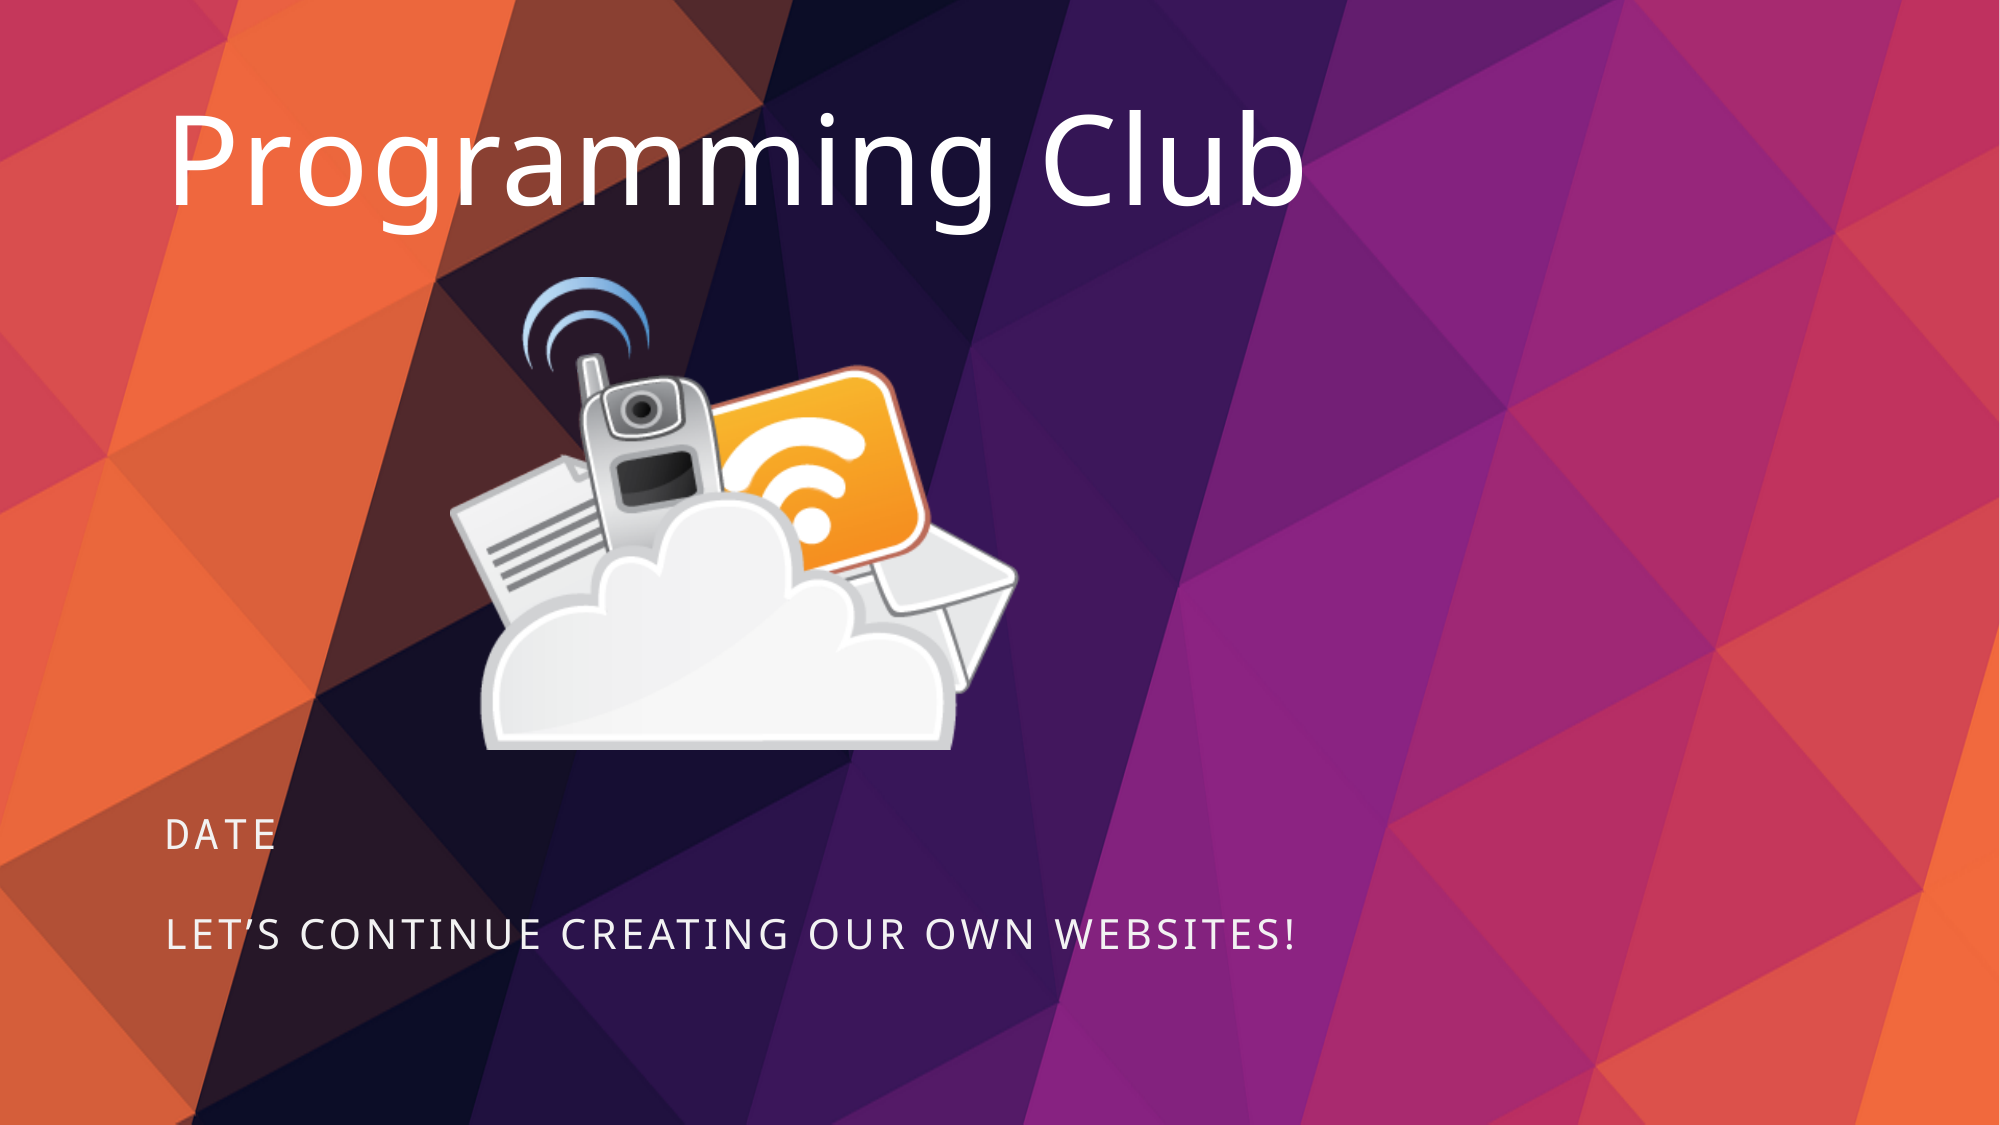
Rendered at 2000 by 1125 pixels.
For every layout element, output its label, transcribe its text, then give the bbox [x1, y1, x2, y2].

picture [0, 0, 2000, 1125]
title Programming Club [149, 62, 1775, 238]
subtitle DATE Let’s continue creating our own websites! [149, 800, 1376, 1088]
